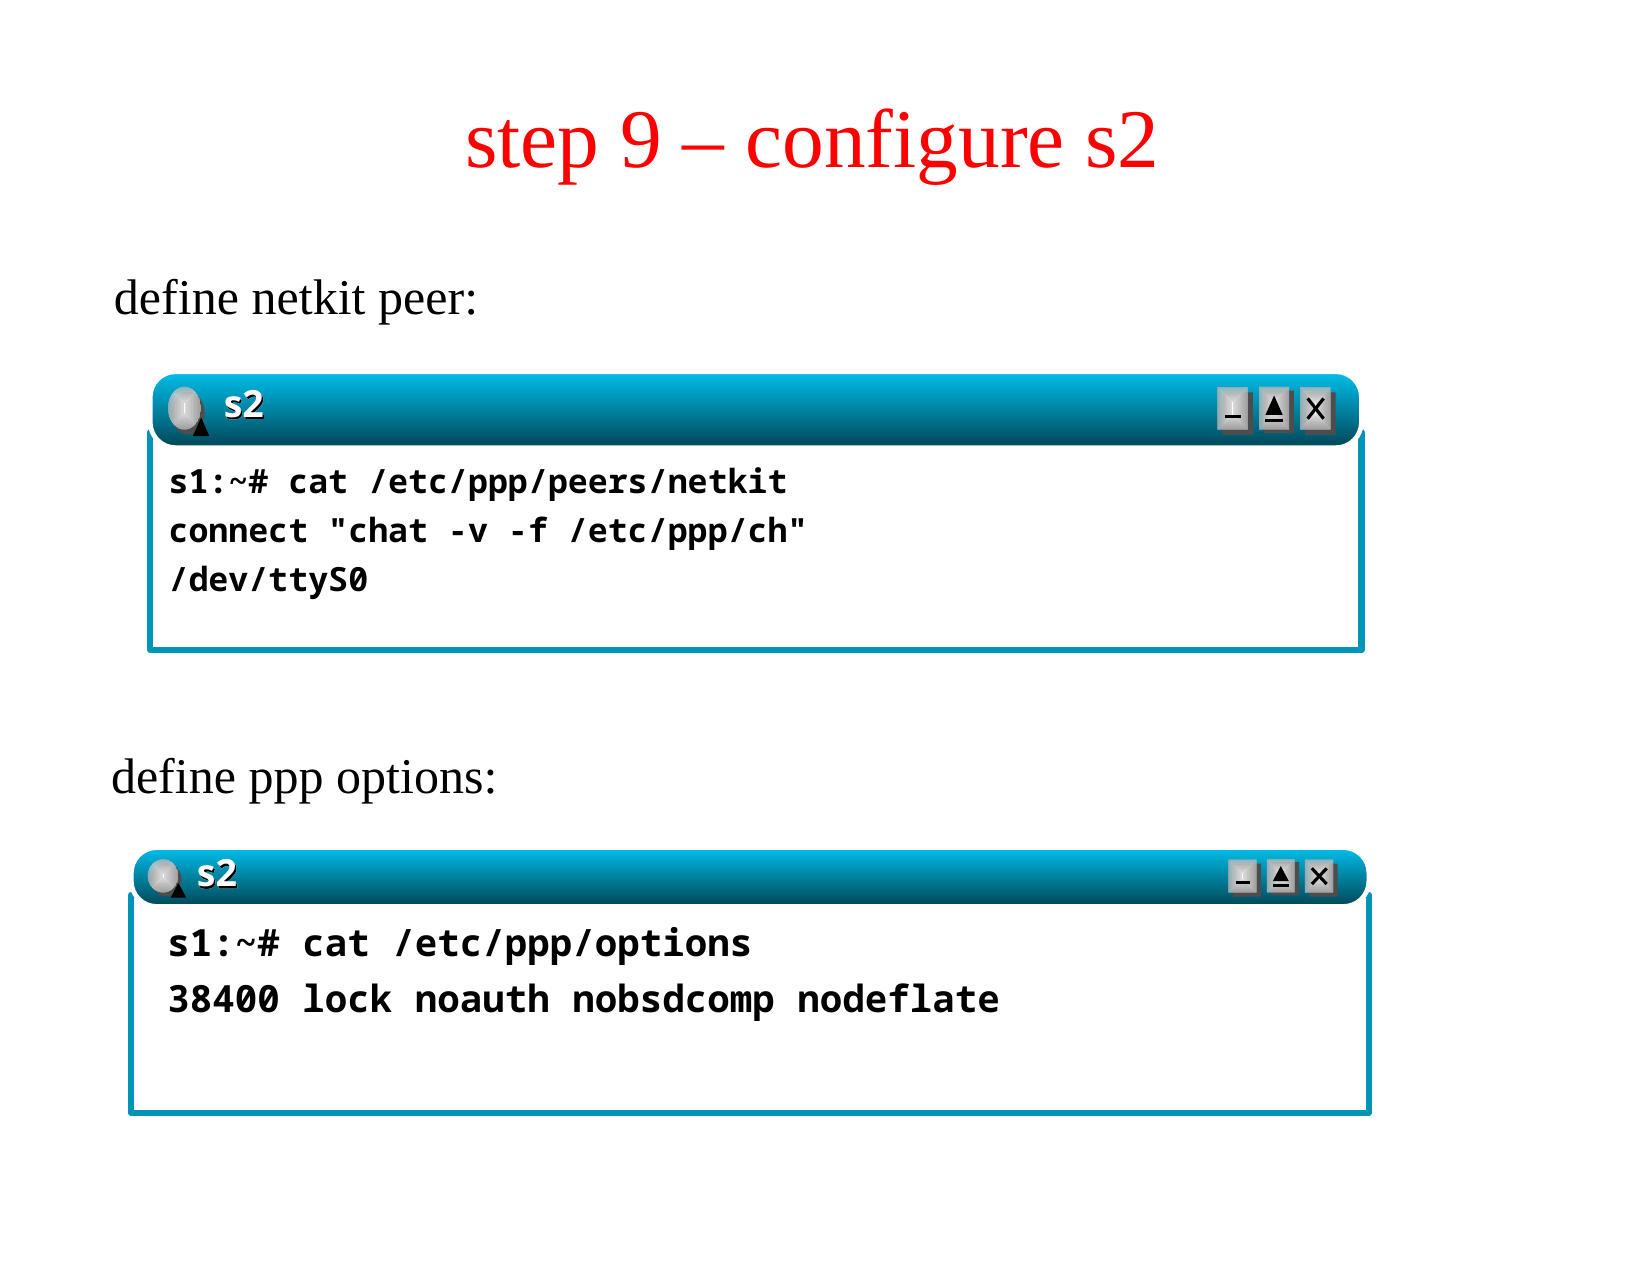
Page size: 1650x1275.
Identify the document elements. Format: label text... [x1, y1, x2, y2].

text_box s1:~# cat /etc/ppp/peers/netkit connect "chat -v -f /etc/ppp/ch" /dev/ttyS0 [136, 447, 1347, 663]
text_box s2 [196, 847, 575, 937]
text_box define ppp options: [78, 740, 1542, 1176]
text_box define netkit peer: [81, 262, 1545, 698]
text_box [131, 847, 196, 907]
text_box [575, 847, 1369, 907]
text_box [150, 371, 1362, 448]
text_box s2 [223, 378, 632, 454]
text_box s1:~# cat /etc/ppp/options 38400 lock noauth nobsdcomp nodeflate [133, 906, 1369, 1013]
text_box step 9 – configure s2 [81, 45, 1545, 234]
